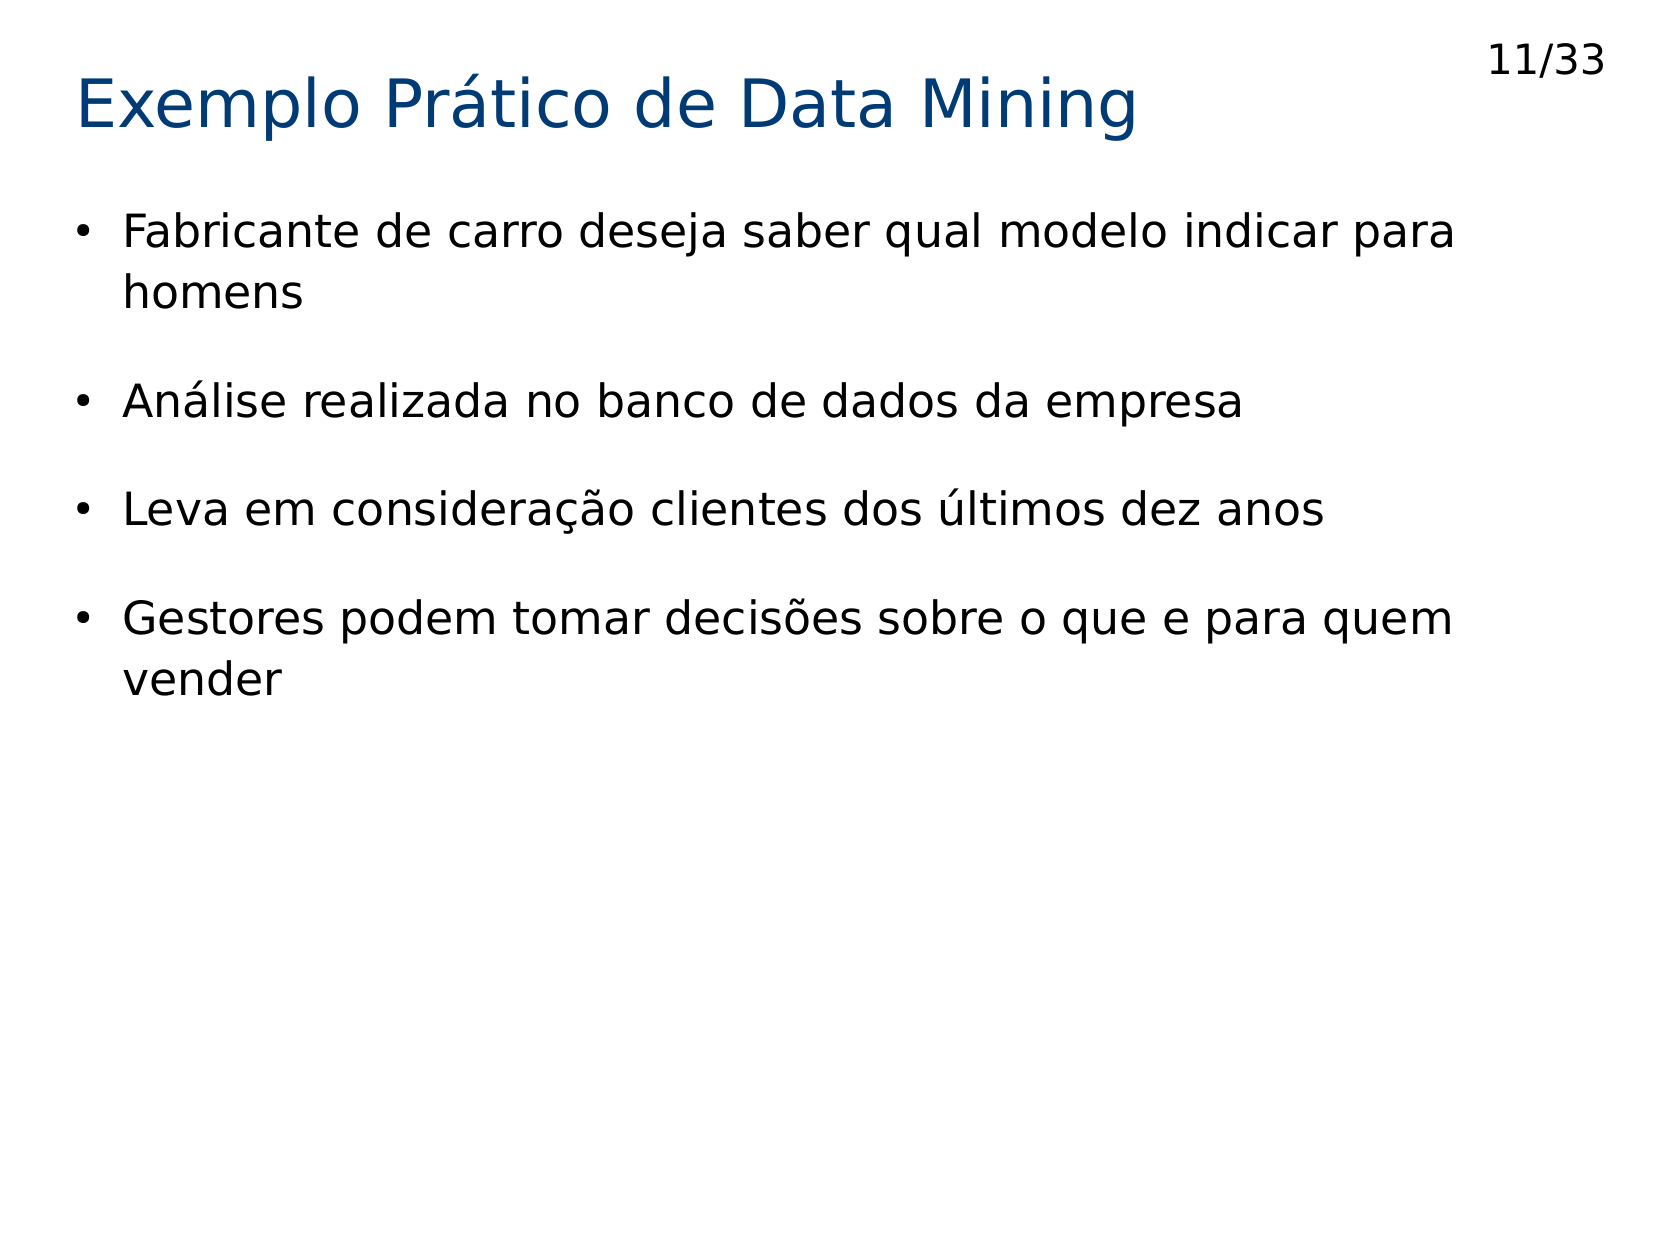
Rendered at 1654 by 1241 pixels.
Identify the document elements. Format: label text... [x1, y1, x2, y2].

list Fabricante de carro deseja saber qual modelo indicar para homens Análise realizada no banco de dados da empresa Leva em consideração clientes dos últimos dez anos Gestores podem tomar decisões sobre o que e para quem vender [75, 196, 1587, 1185]
title Exemplo Prático de Data Mining [75, 33, 1425, 175]
